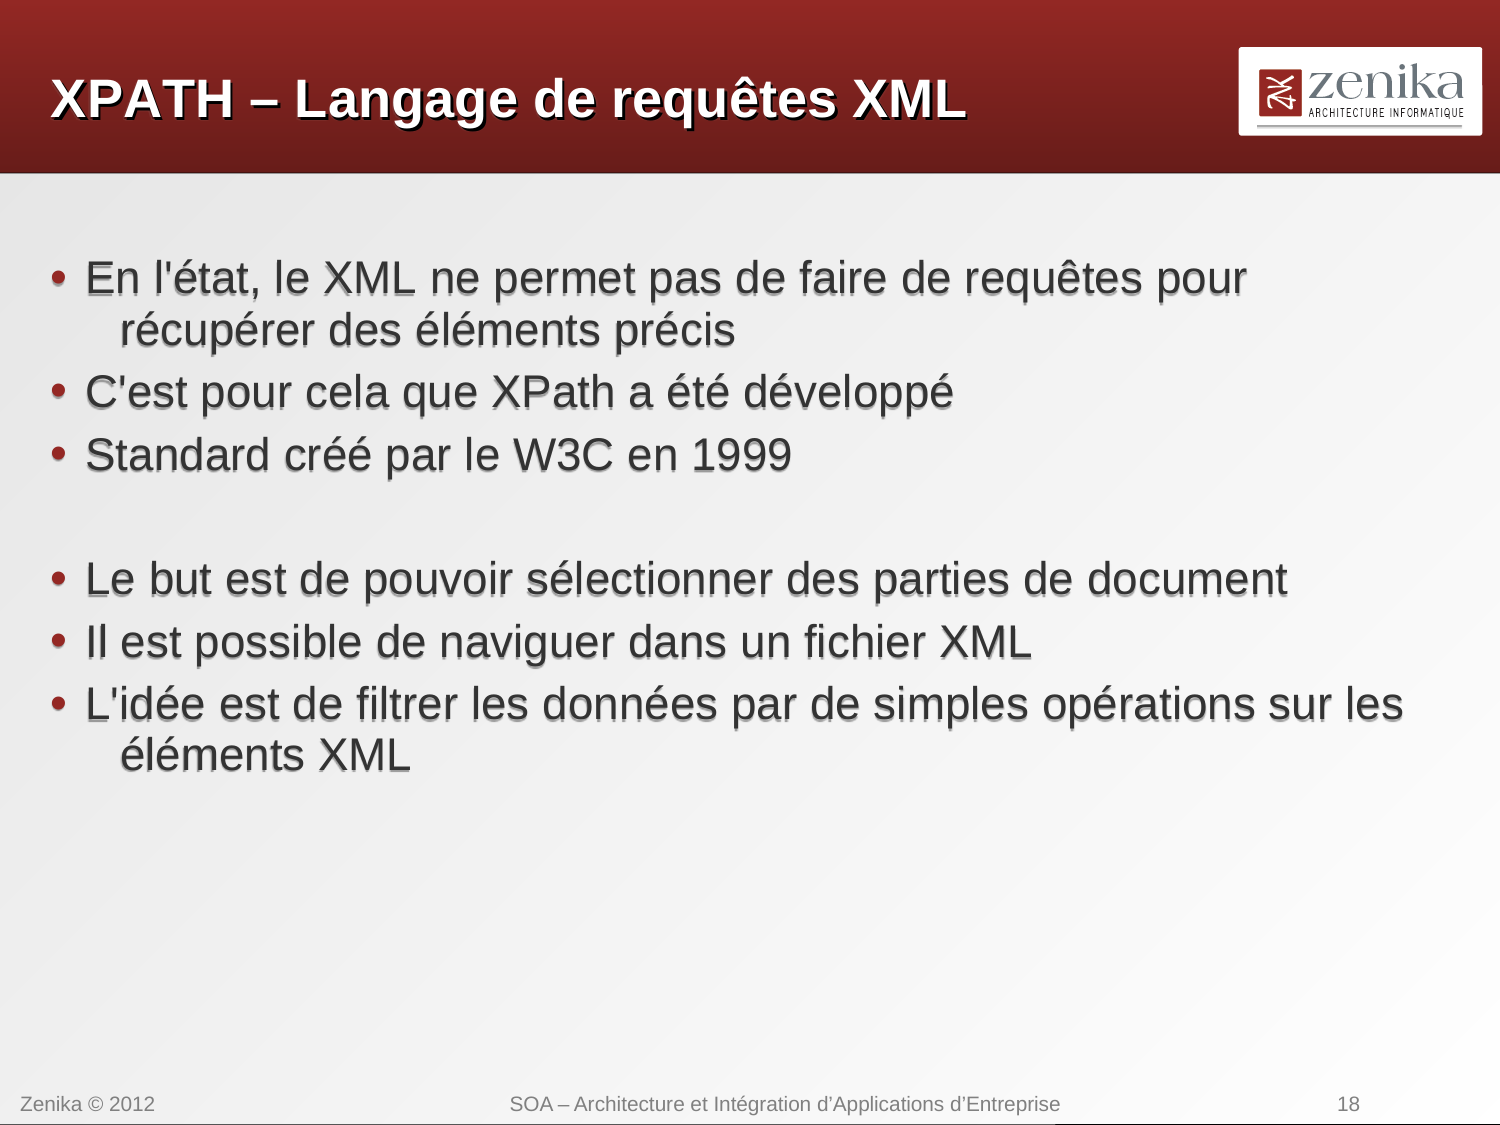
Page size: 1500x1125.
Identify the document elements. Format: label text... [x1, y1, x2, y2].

list En l'état, le XML ne permet pas de faire de requêtes pour récupérer des éléments précis C'est pour cela que XPath a été développé Standard créé par le W3C en 1999 Le but est de pouvoir sélectionner des parties de document Il est possible de naviguer dans un fichier XML L'idée est de filtrer les données par de simples opérations sur les éléments XML [50, 249, 1435, 1079]
title XPATH – Langage de requêtes XML [50, 15, 1206, 180]
